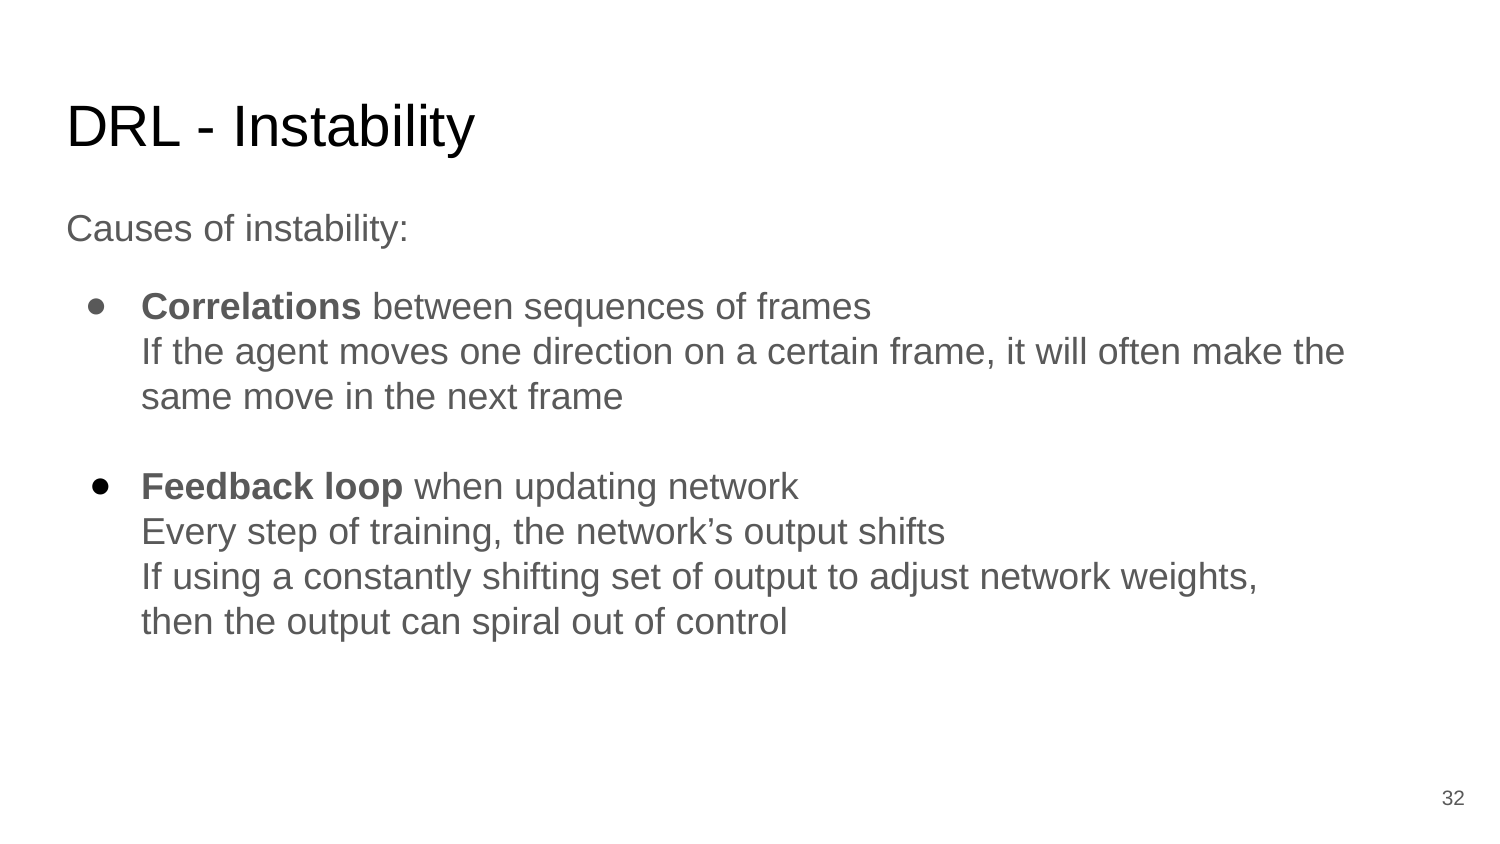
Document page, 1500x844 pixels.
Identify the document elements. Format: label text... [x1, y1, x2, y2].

title DRL - Instability [51, 72, 1449, 167]
list Causes of instability: Correlations between sequences of frames If the agent moves one direction on a certain frame, it will often make the same move in the next frame Feedback loop when updating network Every step of training, the network’s output shifts If using a constantly shifting set of output to adjust network weights, then the output can spiral out of control [51, 189, 1449, 750]
slide_number <number> [1389, 764, 1480, 830]
